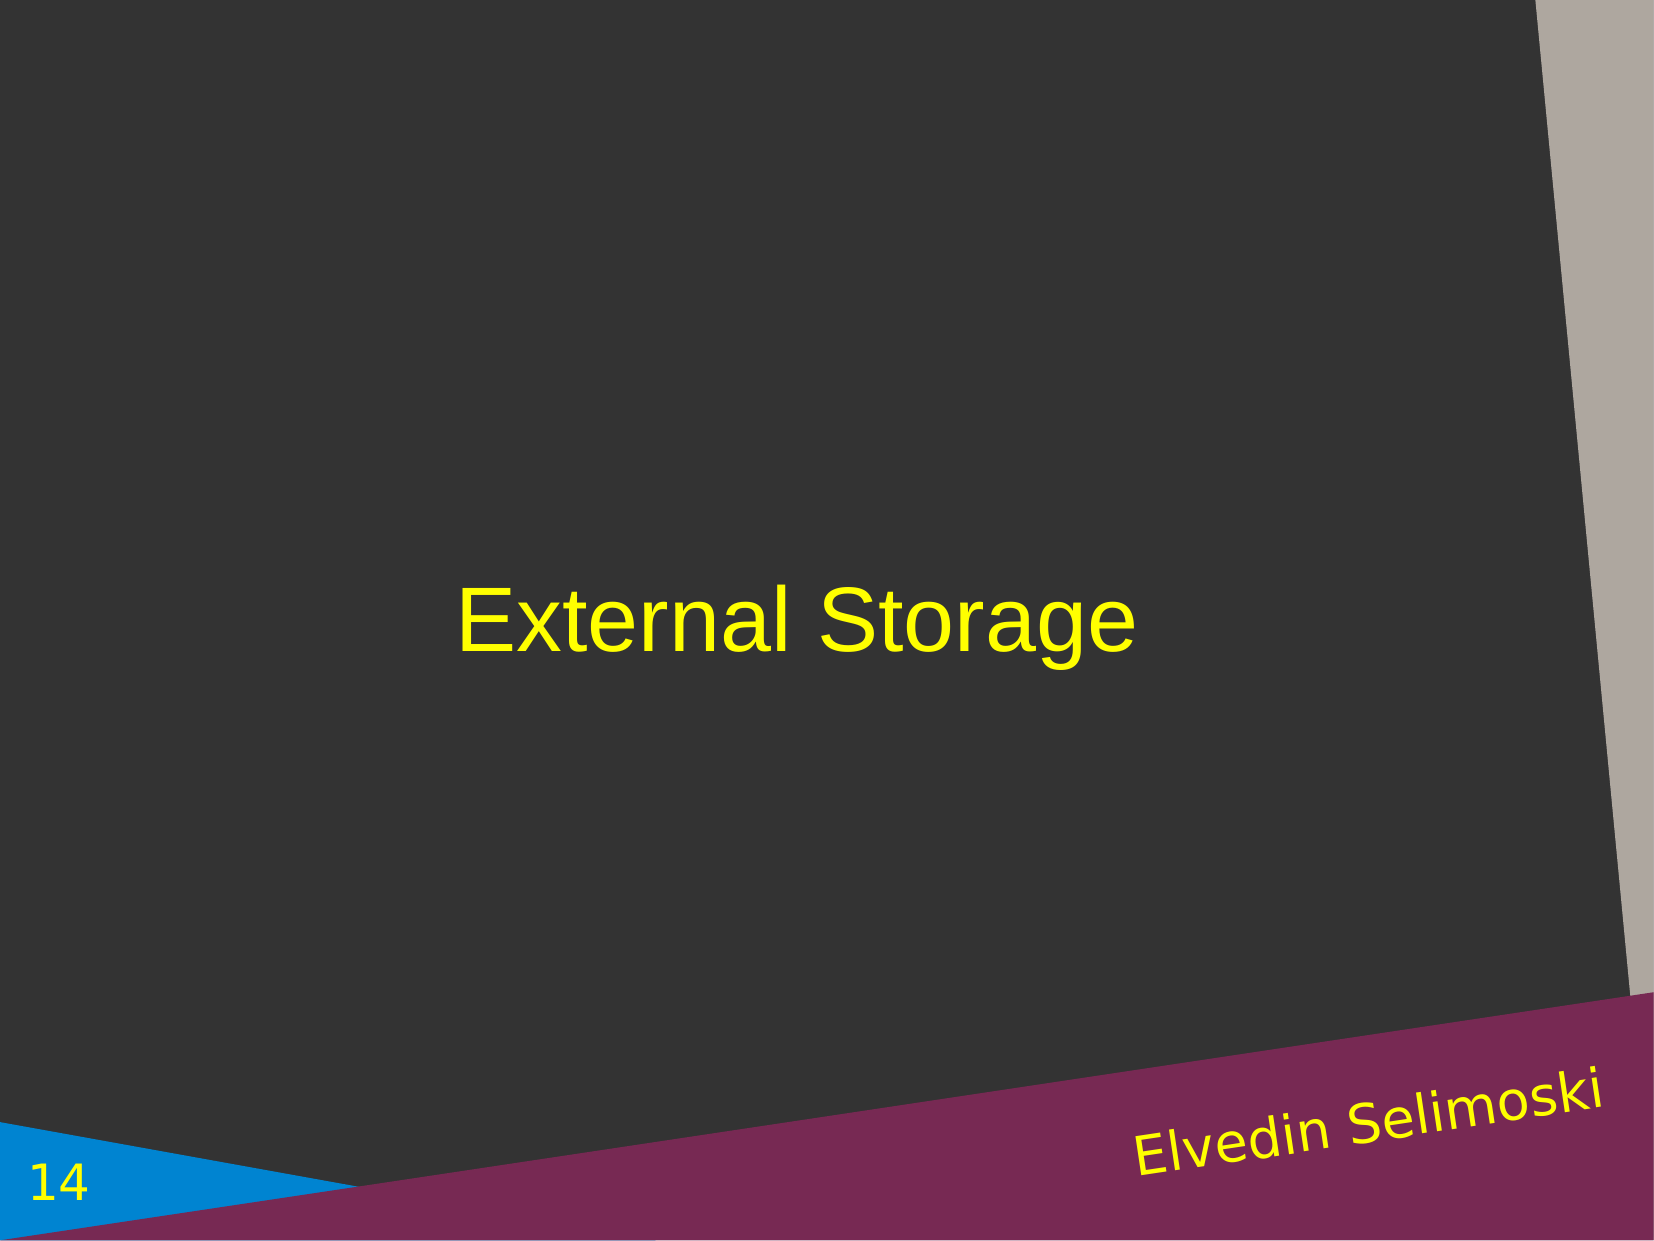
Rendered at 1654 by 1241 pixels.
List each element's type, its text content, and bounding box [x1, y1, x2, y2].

title External Storage [53, 407, 1542, 833]
text_box Elvedin Selimoski [1052, 1015, 1629, 1239]
